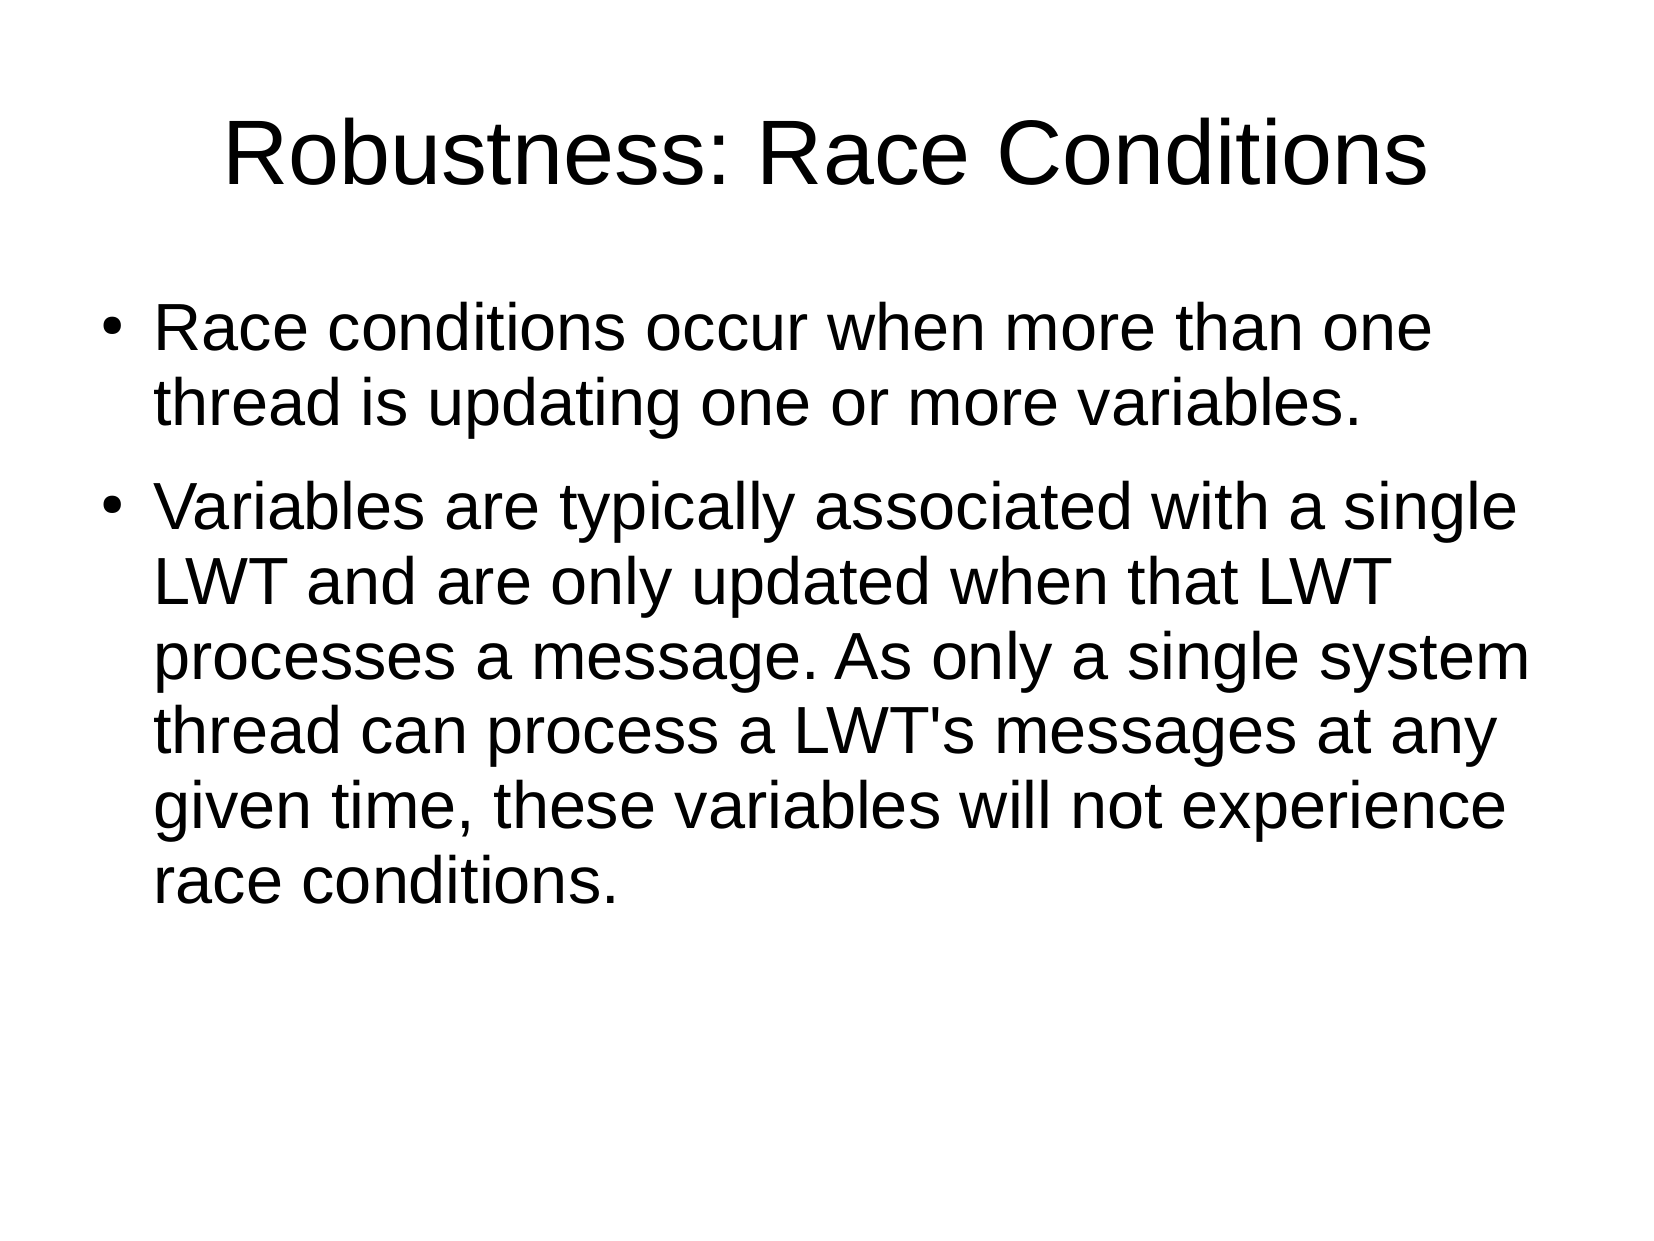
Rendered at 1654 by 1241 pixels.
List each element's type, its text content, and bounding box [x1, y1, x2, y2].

title Robustness: Race Conditions [82, 49, 1571, 257]
list Race conditions occur when more than one thread is updating one or more variables. Variables are typically associated with a single LWT and are only updated when that LWT processes a message. As only a single system thread can process a LWT's messages at any given time, these variables will not experience race conditions. [82, 290, 1571, 1109]
